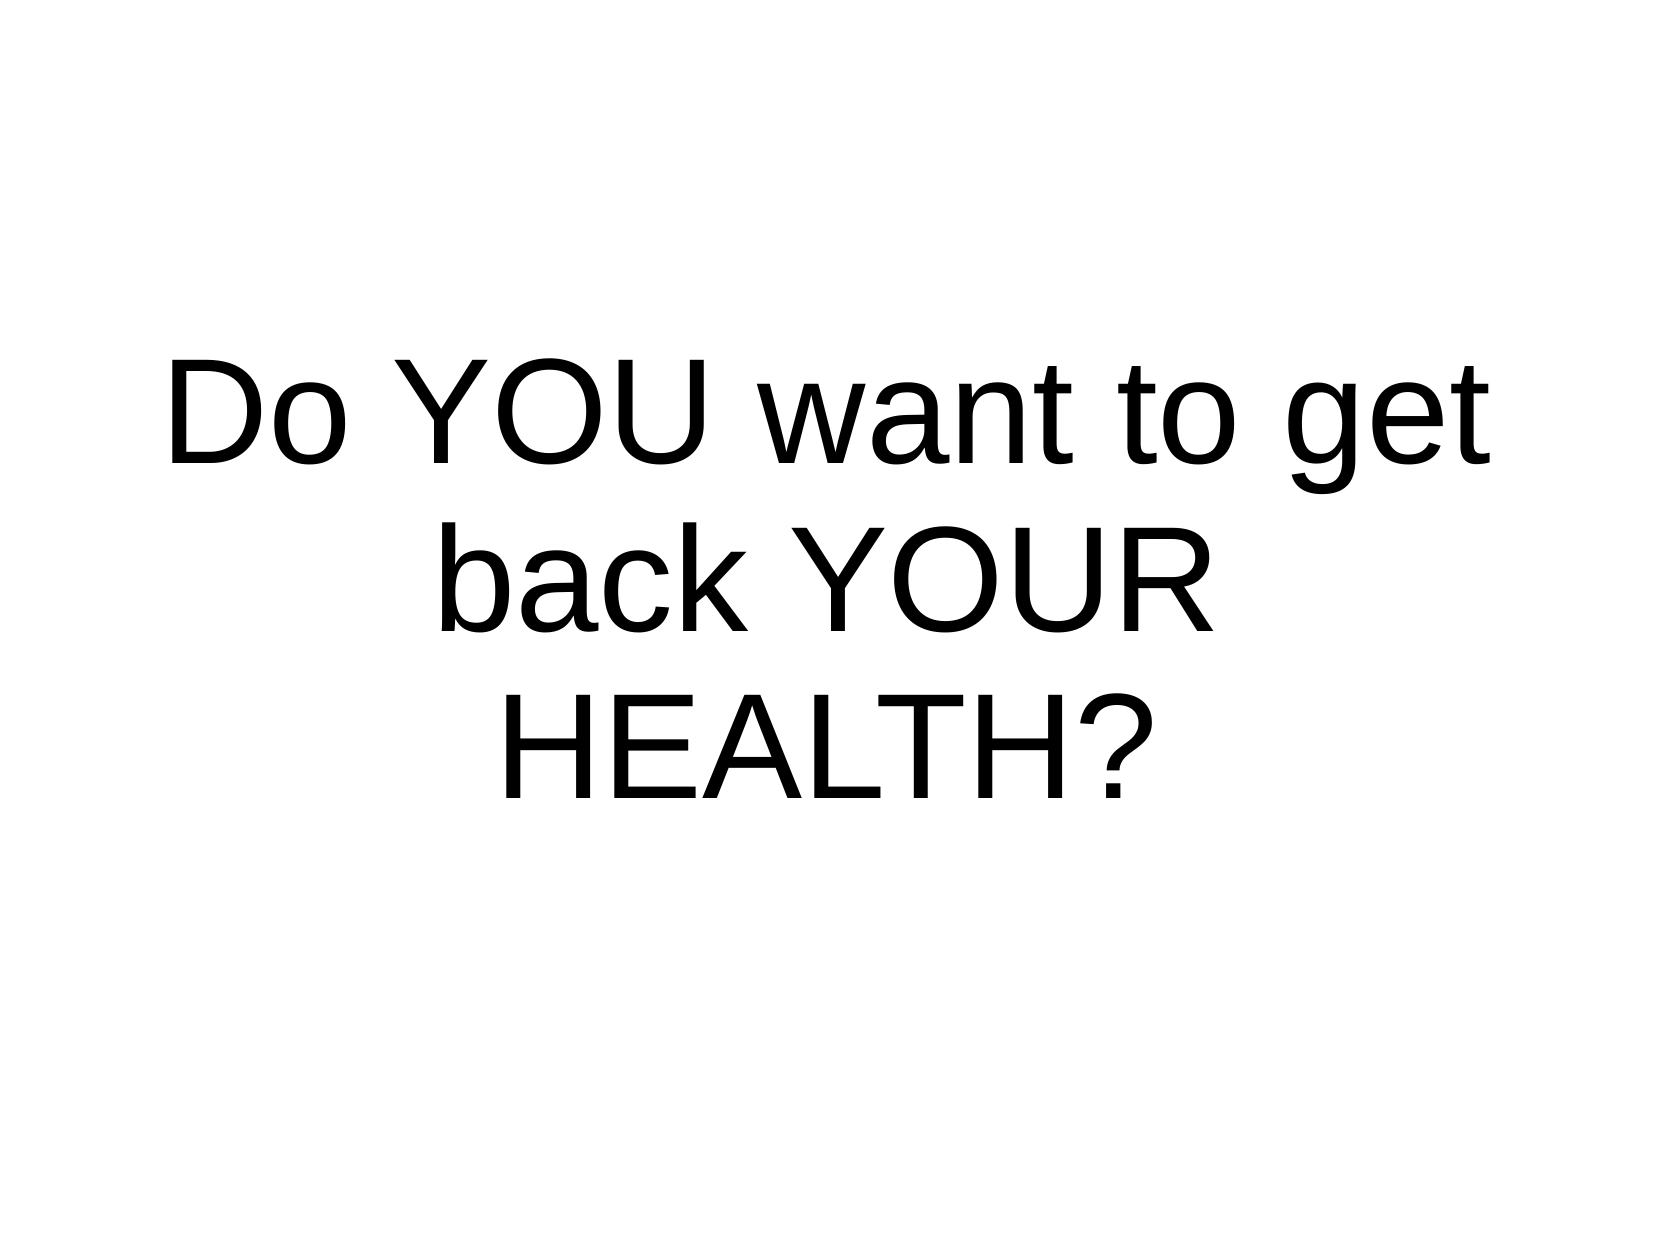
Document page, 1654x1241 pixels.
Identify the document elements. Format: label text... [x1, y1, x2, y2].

subtitle Do YOU want to get back YOUR HEALTH? [82, 56, 1571, 1102]
